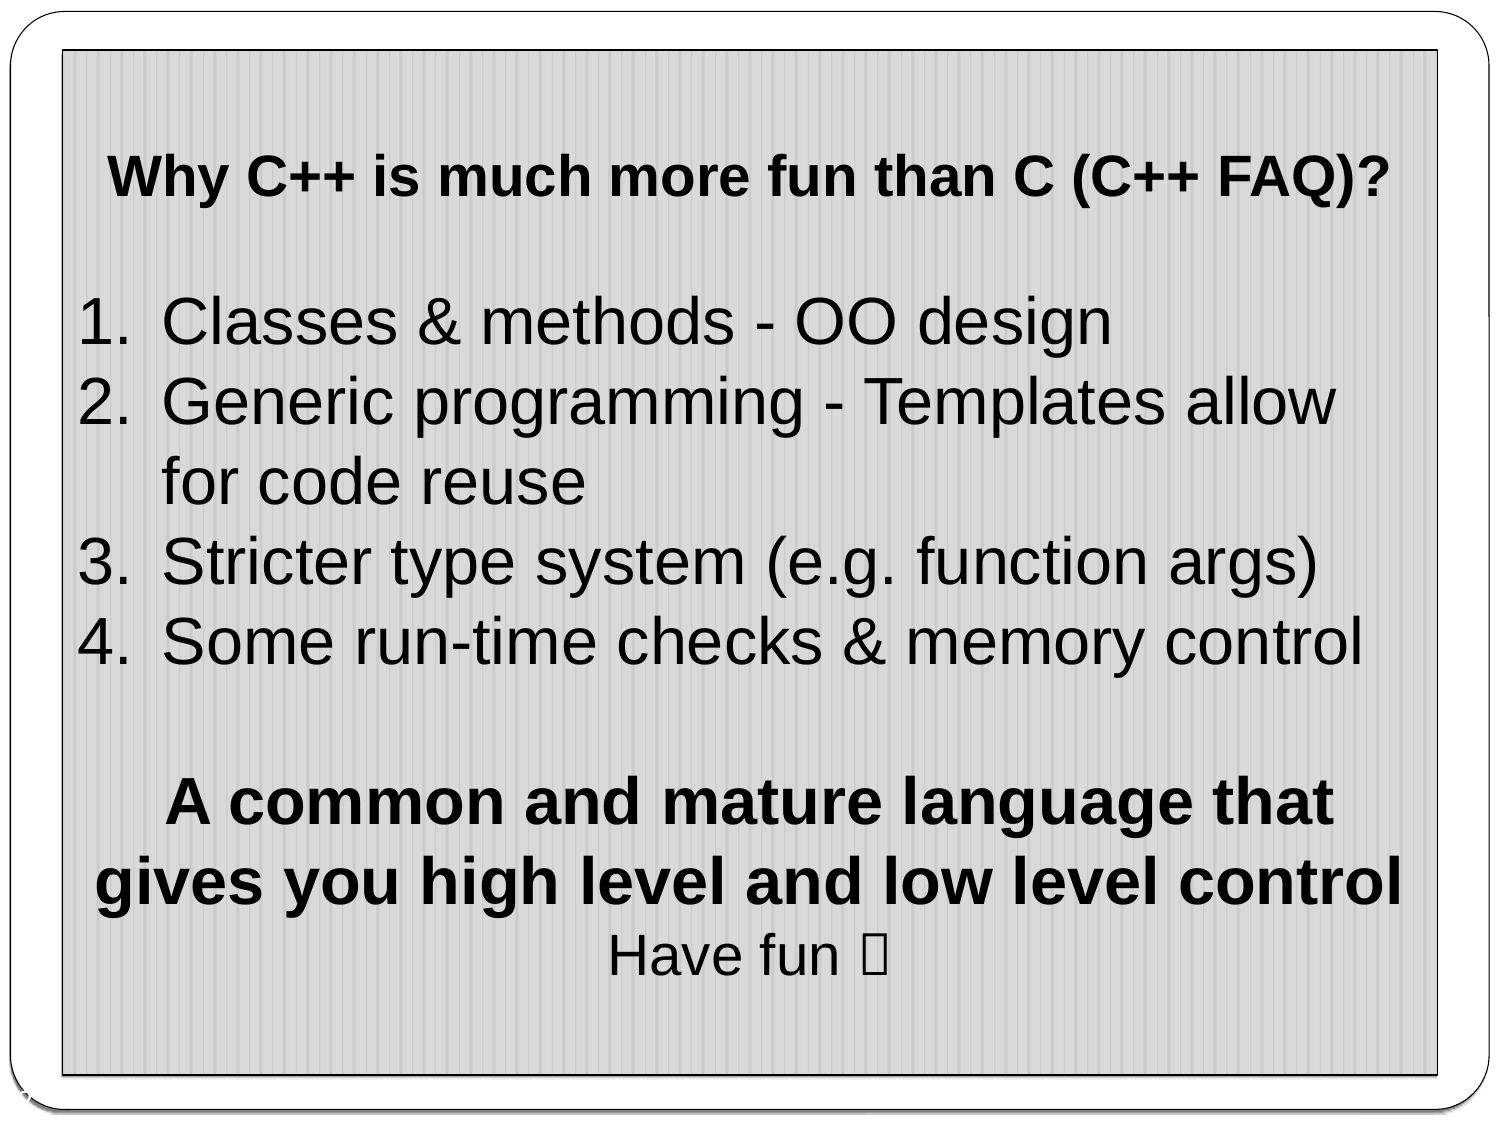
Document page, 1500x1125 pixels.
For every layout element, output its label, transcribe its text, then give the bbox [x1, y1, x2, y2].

text_box Why C++ is much more fun than C (C++ FAQ)? Classes & methods - OO design Generic programming - Templates allow for code reuse Stricter type system (e.g. function args) Some run-time checks & memory control A common and mature language that gives you high level and low level control Have fun  [62, 50, 1438, 1075]
slide_number <number> [0, 1074, 50, 1125]
